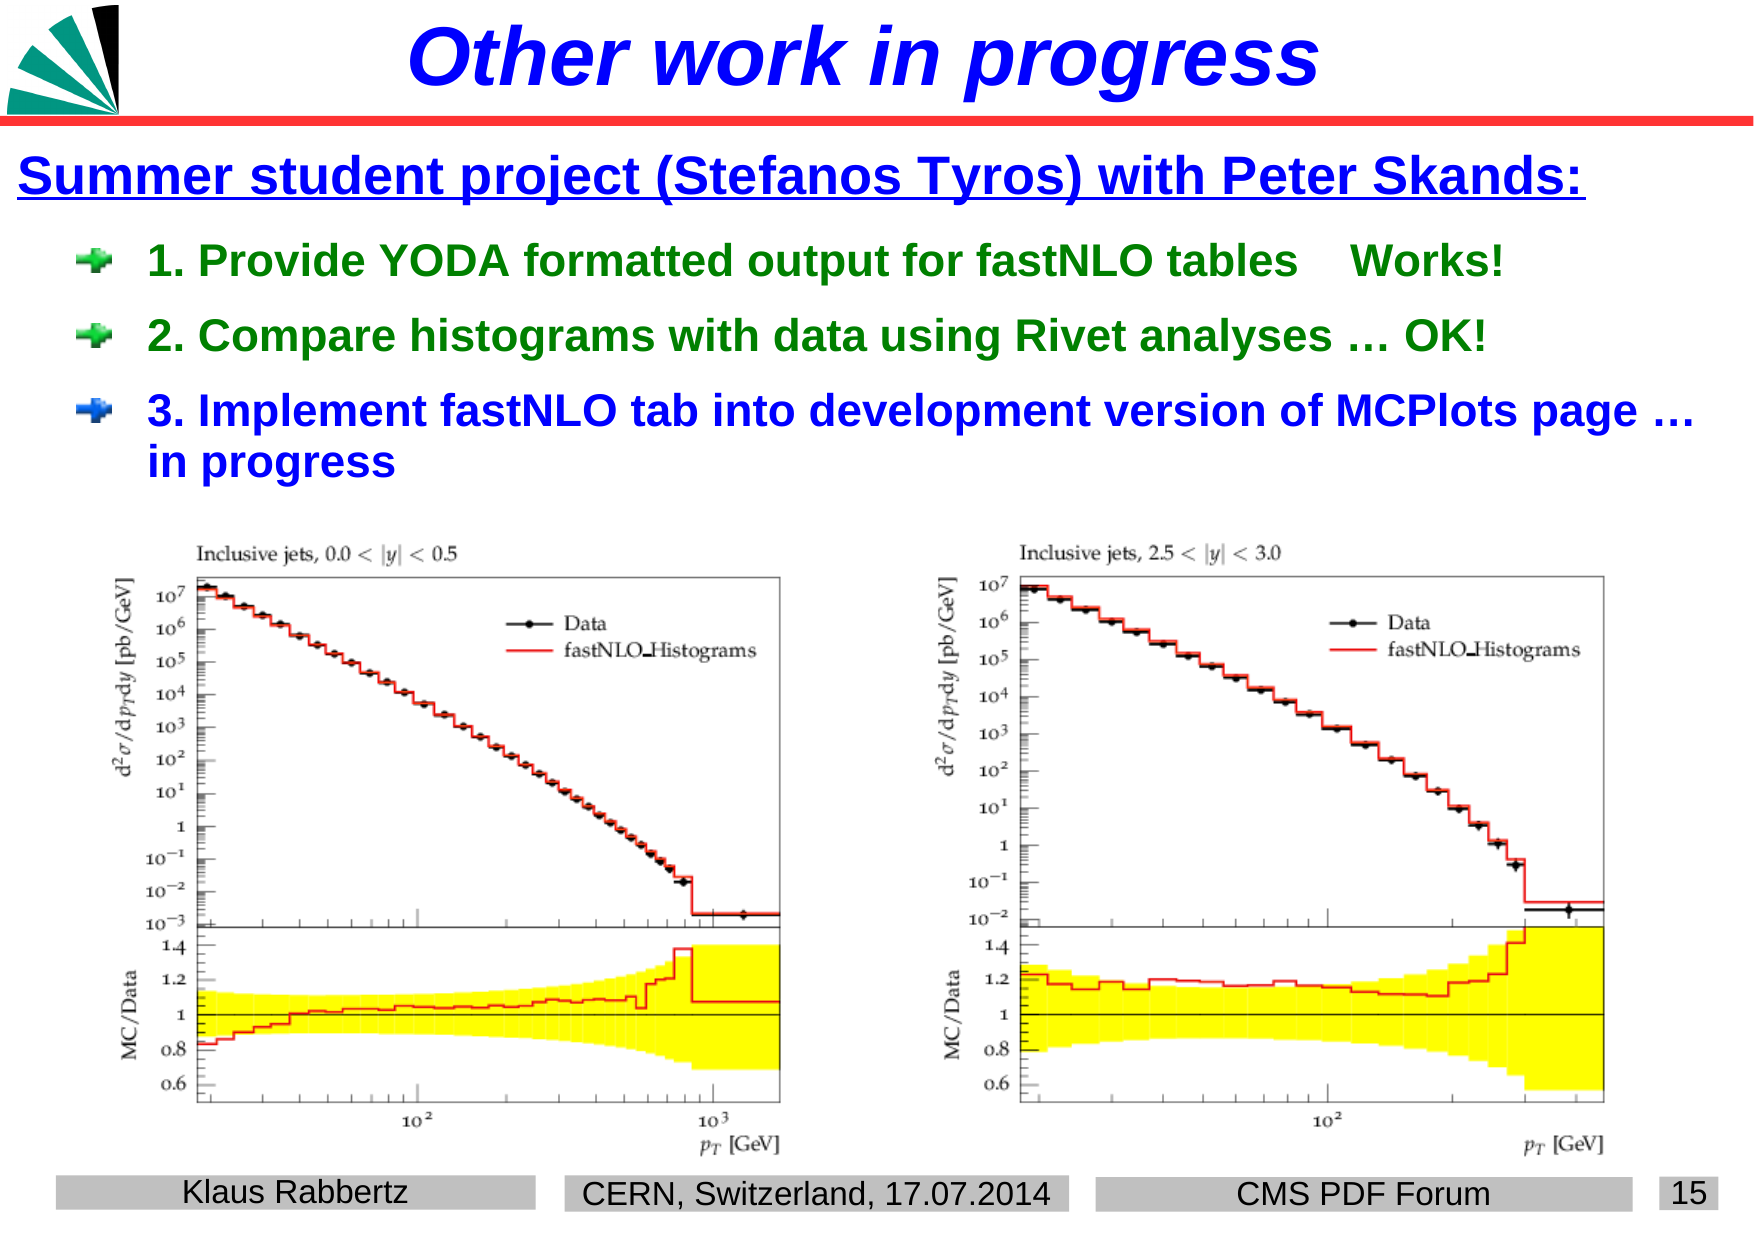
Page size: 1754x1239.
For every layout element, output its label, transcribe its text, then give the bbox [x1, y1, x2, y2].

list Summer student project (Stefanos Tyros) with Peter Skands: 1. Provide YODA formatted output for fastNLO tables Works! 2. Compare histograms with data using Rivet analyses … OK! 3. Implement fastNLO tab into development version of MCPlots page … in progress [17, 145, 1741, 531]
picture [7, 5, 119, 116]
title Other work in progress [123, 0, 1606, 114]
picture [934, 536, 1627, 1162]
picture [111, 537, 803, 1161]
